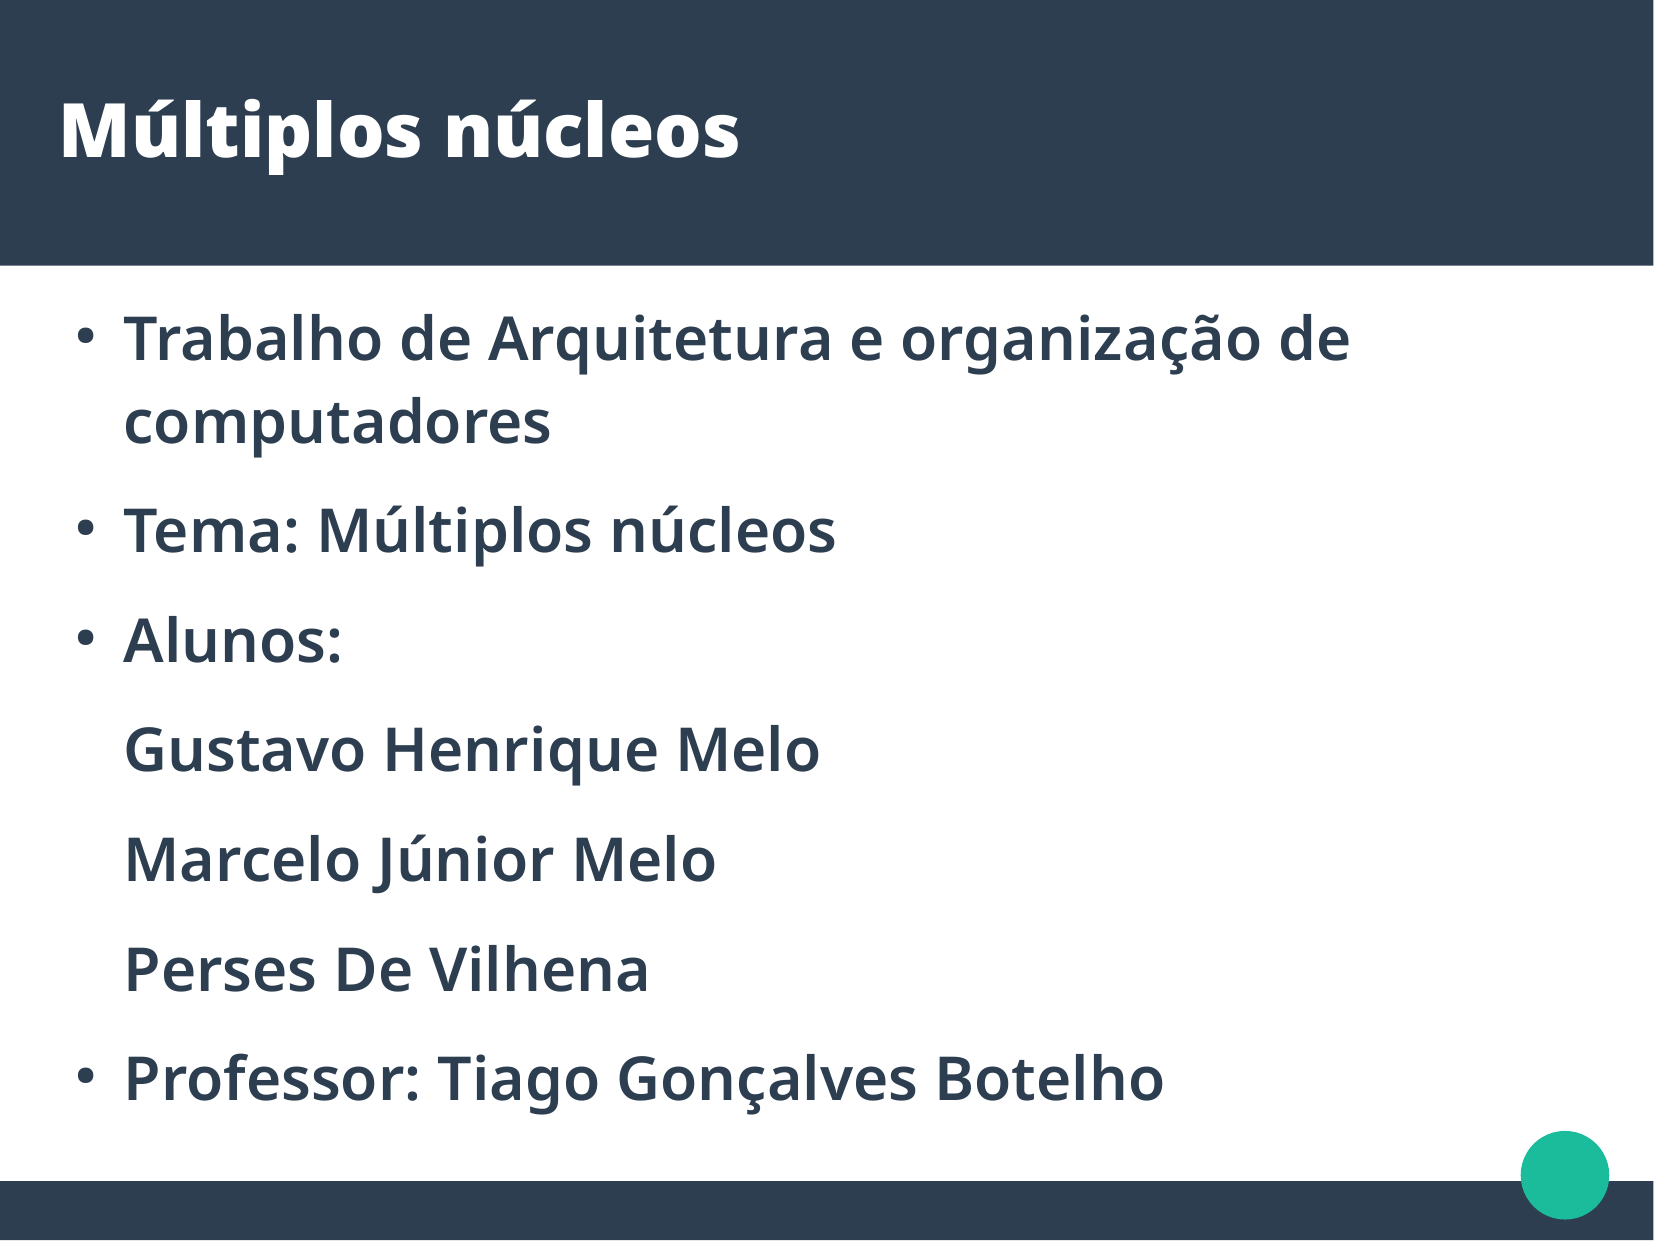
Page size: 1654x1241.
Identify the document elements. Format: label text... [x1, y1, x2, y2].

title Múltiplos núcleos [59, 49, 1595, 207]
list Trabalho de Arquitetura e organização de computadores Tema: Múltiplos núcleos Alunos: Gustavo Henrique Melo Marcelo Júnior Melo Perses De Vilhena Professor: Tiago Gonçalves Botelho [59, 295, 1595, 1123]
